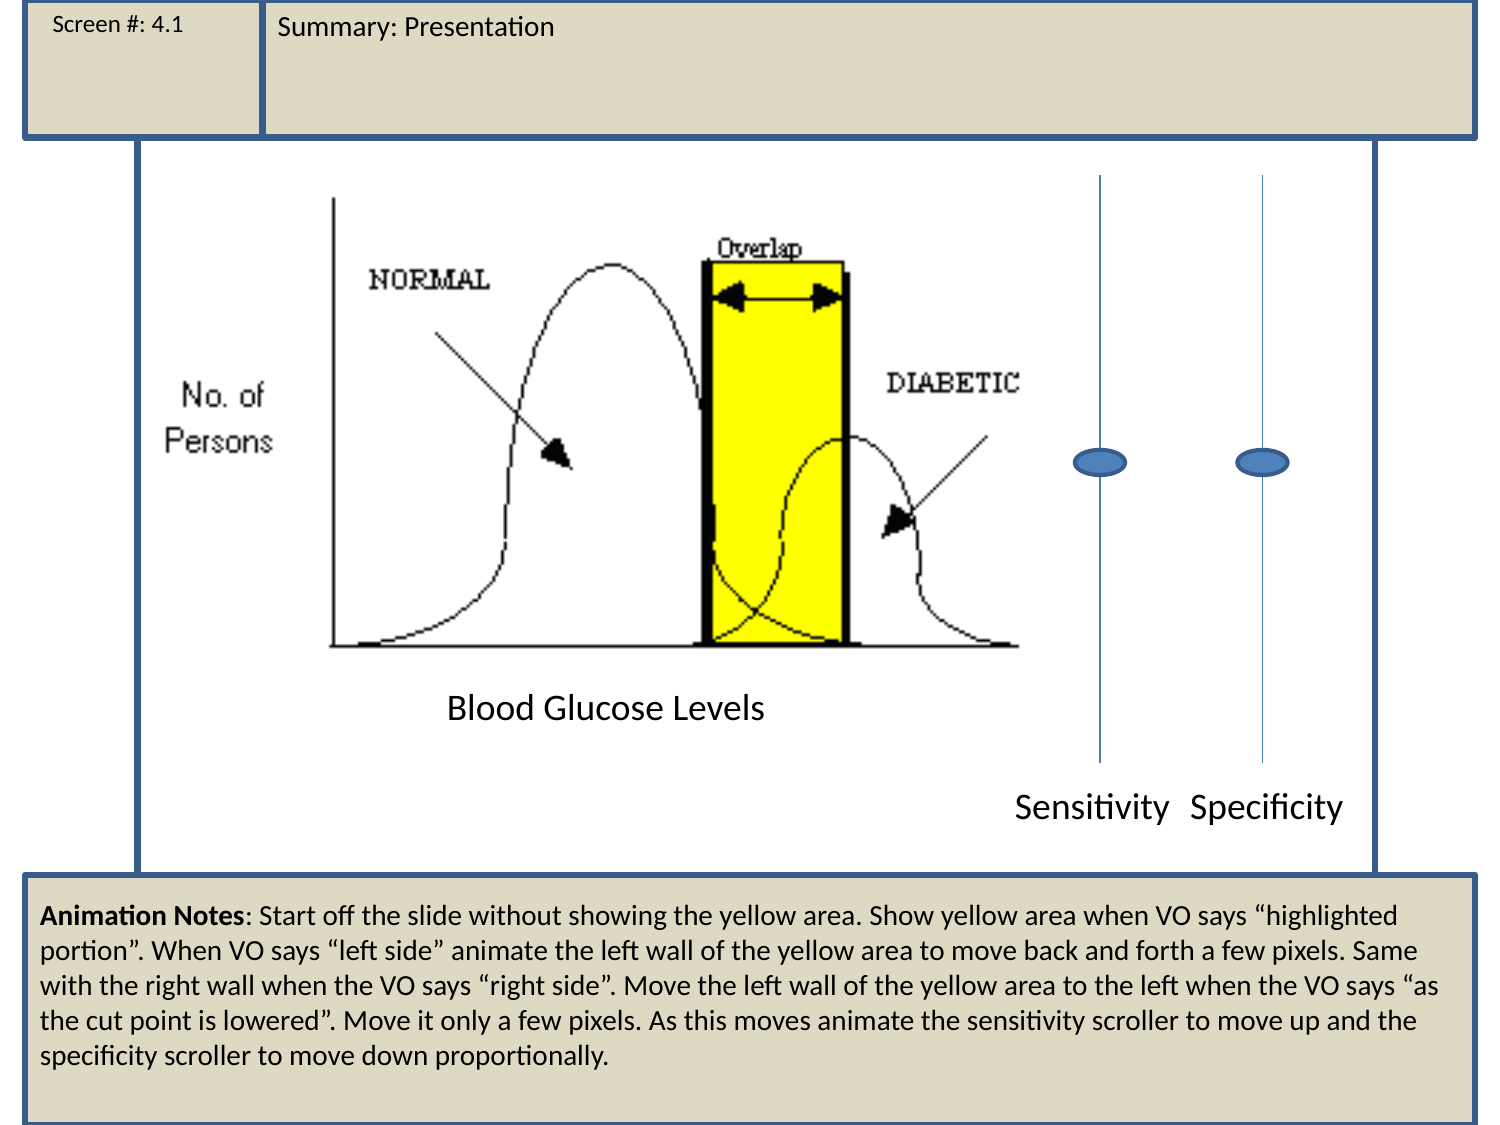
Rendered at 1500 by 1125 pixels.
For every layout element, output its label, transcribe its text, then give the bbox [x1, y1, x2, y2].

text_box Blood Glucose Levels [337, 675, 876, 738]
text_box Summary: Presentation [262, 0, 1500, 51]
picture [150, 187, 1060, 663]
text_box Animation Notes: Start off the slide without showing the yellow area. Show yellow area when VO says “highlighted portion”. When VO says “left side” animate the left wall of the yellow area to move back and forth a few pixels. Same with the right wall when the VO says “right side”. Move the left wall of the yellow area to the left when the VO says “as the cut point is lowered”. Move it only a few pixels. As this moves animate the sensitivity scroller to move up and the specificity scroller to move down proportionally. [24, 889, 1475, 1082]
text_box Screen #: 4.1 [37, 0, 250, 46]
text_box [25, 0, 1475, 889]
text_box Specificity [1175, 774, 1376, 838]
text_box Sensitivity [999, 774, 1175, 838]
text_box [25, 1082, 1475, 1125]
